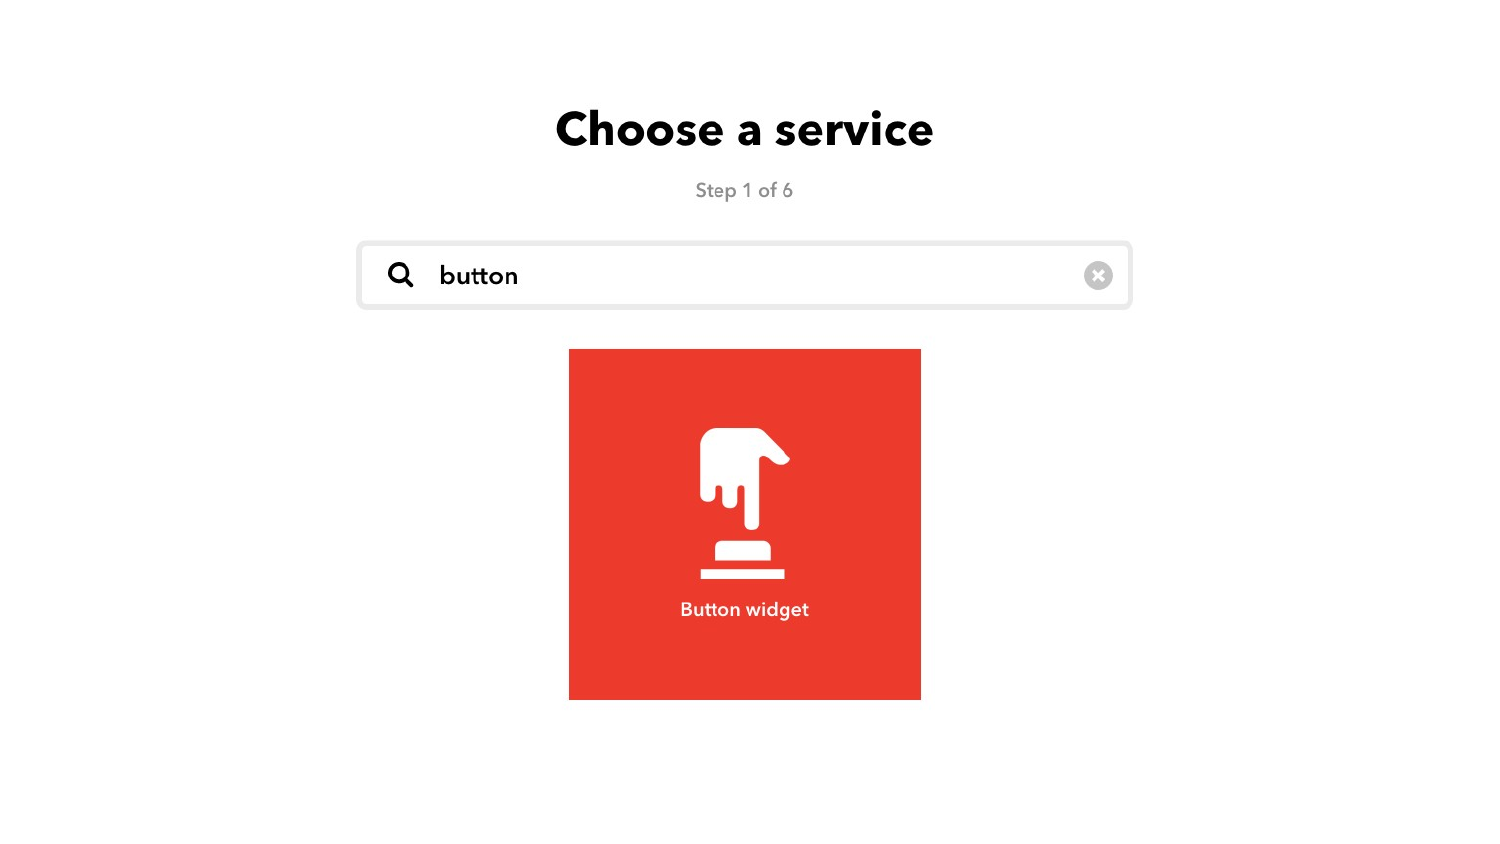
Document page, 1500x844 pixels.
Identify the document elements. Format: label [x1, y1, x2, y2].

picture [95, 24, 1405, 819]
